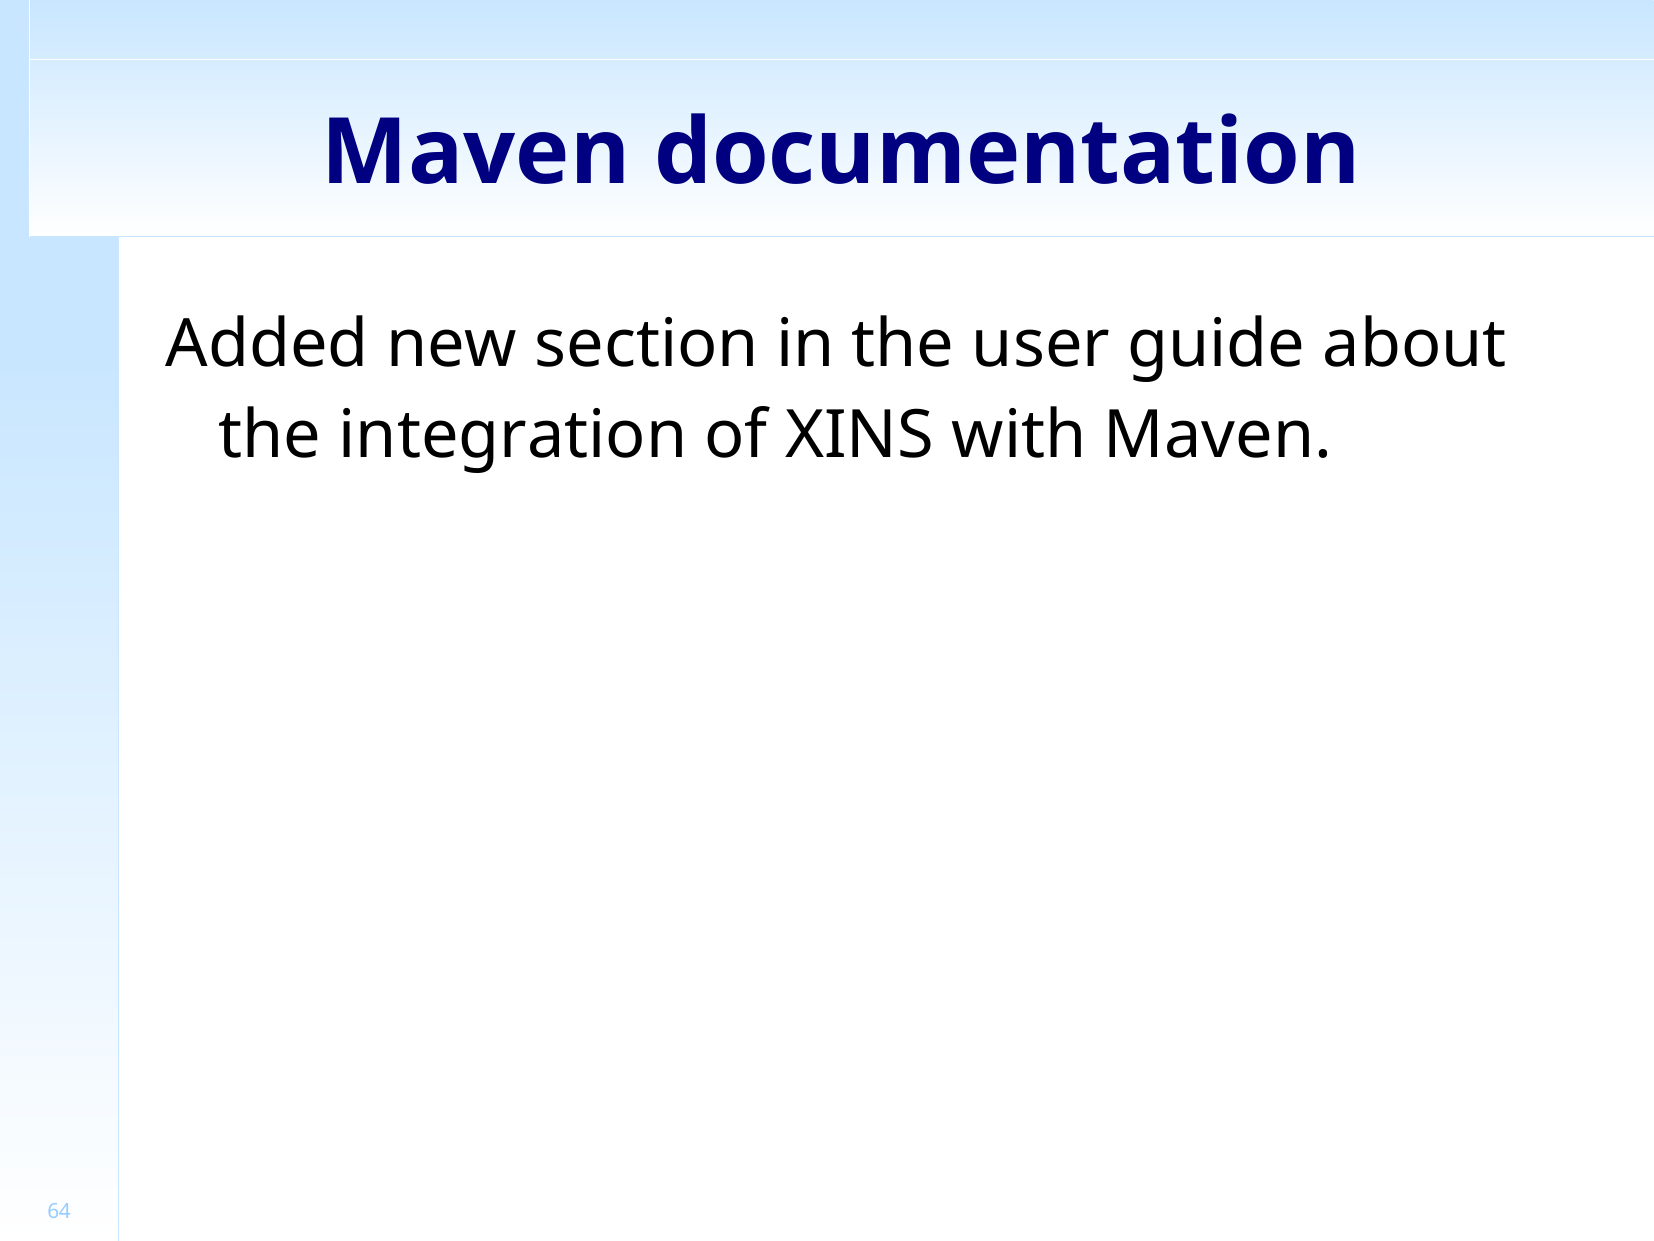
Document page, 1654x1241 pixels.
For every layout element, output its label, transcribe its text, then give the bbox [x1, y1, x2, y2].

title Maven documentation [29, 59, 1654, 237]
list Added new section in the user guide about the integration of XINS with Maven. [147, 295, 1625, 1182]
